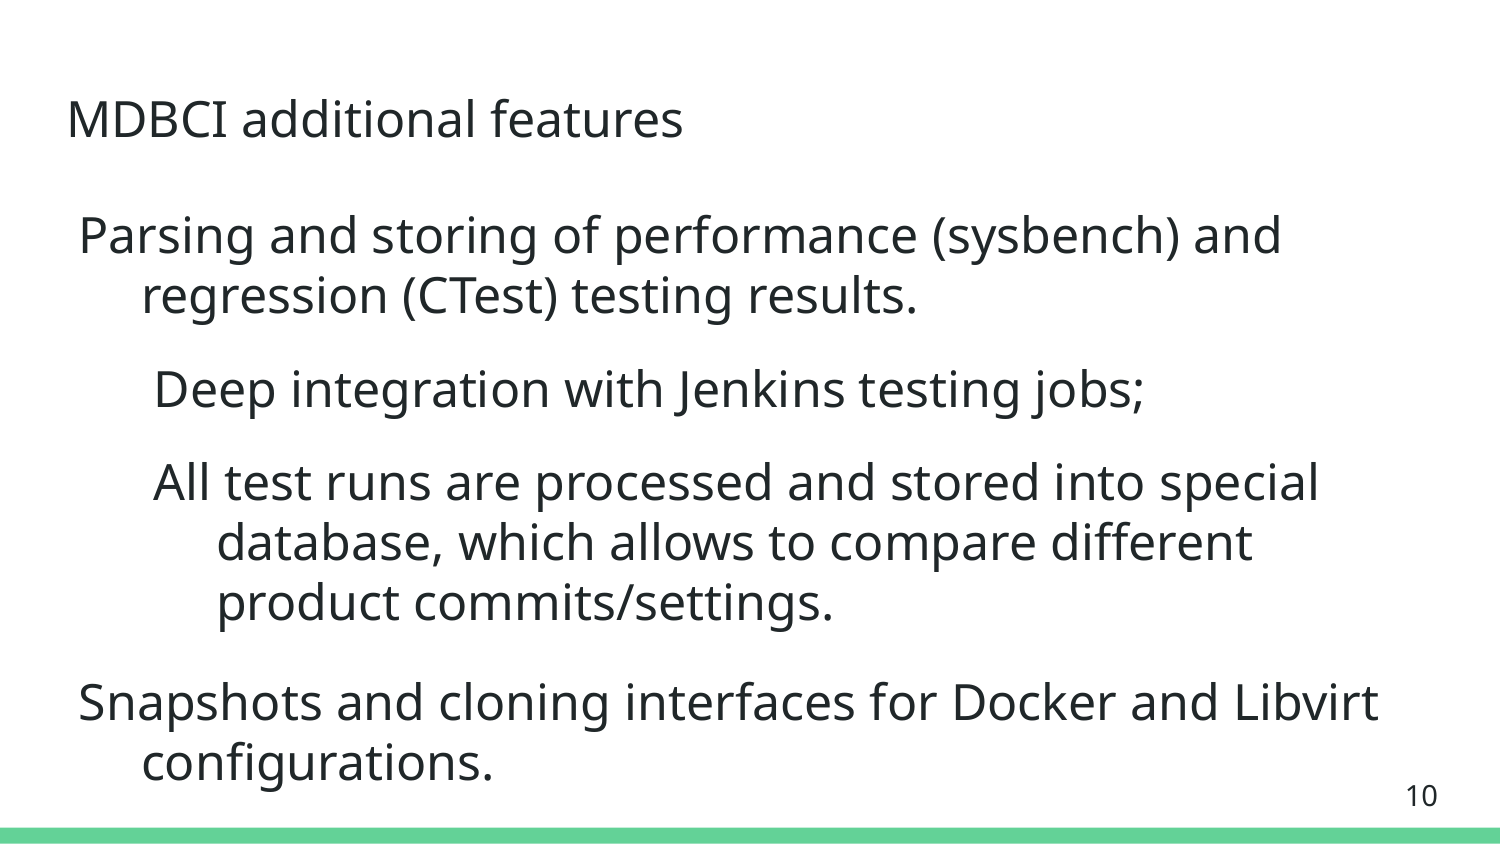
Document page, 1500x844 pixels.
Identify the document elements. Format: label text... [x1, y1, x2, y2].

list Parsing and storing of performance (sysbench) and regression (CTest) testing results. Deep integration with Jenkins testing jobs; All test runs are processed and stored into special database, which allows to compare different product commits/settings. Snapshots and cloning interfaces for Docker and Libvirt configurations. [51, 189, 1449, 750]
title MDBCI additional features [51, 72, 1449, 167]
slide_number <number> [1389, 764, 1480, 830]
